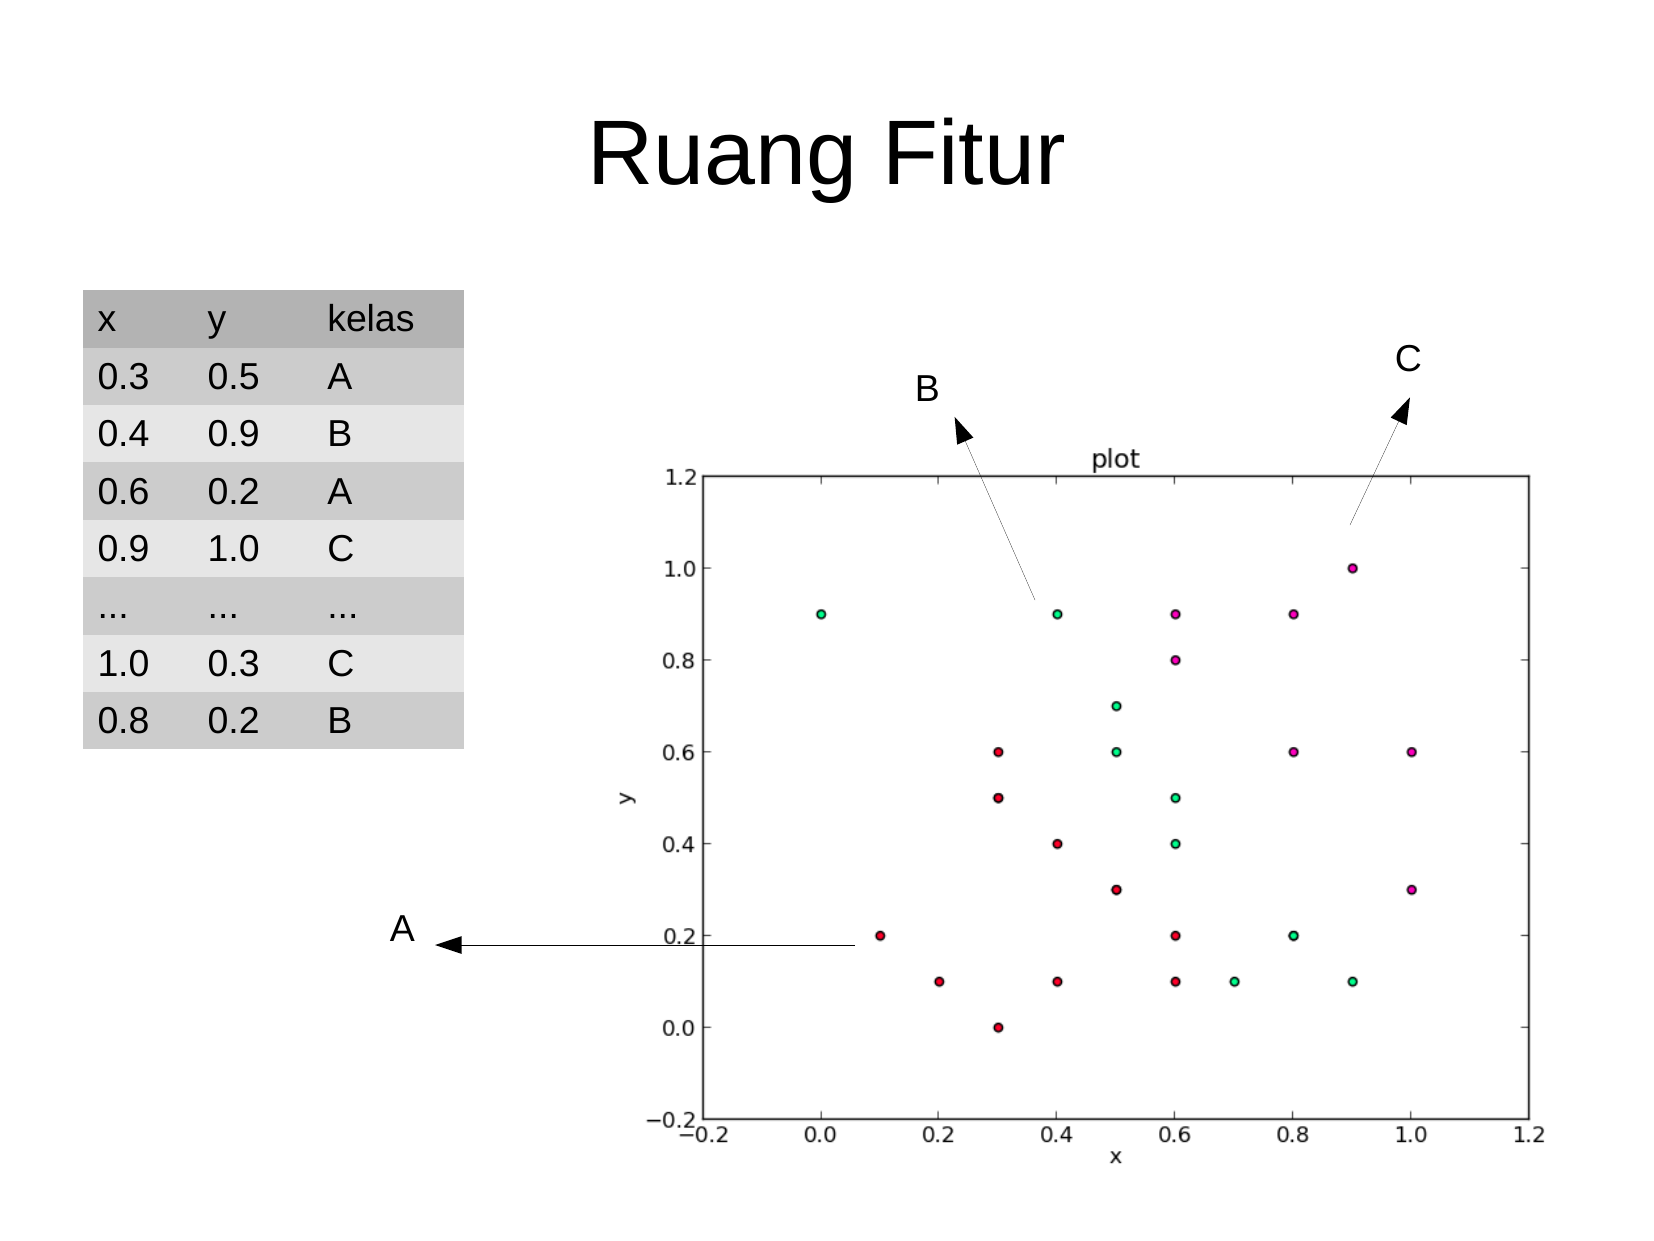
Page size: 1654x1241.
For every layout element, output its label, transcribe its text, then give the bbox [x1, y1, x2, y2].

table_cell 1.0 [83, 635, 193, 692]
table_cell A [313, 462, 464, 520]
table_header kelas [313, 290, 464, 348]
table_cell 0.3 [83, 348, 193, 405]
table_cell ... [193, 577, 313, 635]
table_cell 0.9 [193, 405, 313, 462]
table_cell ... [313, 577, 464, 635]
title Ruang Fitur [82, 49, 1571, 257]
table_cell C [313, 635, 464, 692]
text_box B [900, 360, 955, 417]
table_cell 0.5 [193, 348, 313, 405]
table_cell 0.8 [83, 692, 193, 749]
table_cell ... [83, 577, 193, 635]
table_cell B [313, 405, 464, 462]
picture [570, 397, 1636, 1201]
table_cell 0.3 [193, 635, 313, 692]
table_cell C [313, 520, 464, 577]
table_header y [193, 290, 313, 348]
table_cell 0.9 [83, 520, 193, 577]
table_cell 0.2 [193, 462, 313, 520]
text_box C [1380, 330, 1426, 387]
table_cell 0.4 [83, 405, 193, 462]
text_box A [375, 900, 451, 957]
table_cell 0.6 [83, 462, 193, 520]
table_cell 1.0 [193, 520, 313, 577]
table_cell A [313, 348, 464, 405]
table_cell 0.2 [193, 692, 313, 749]
table_header x [83, 290, 193, 348]
table_cell B [313, 692, 464, 749]
